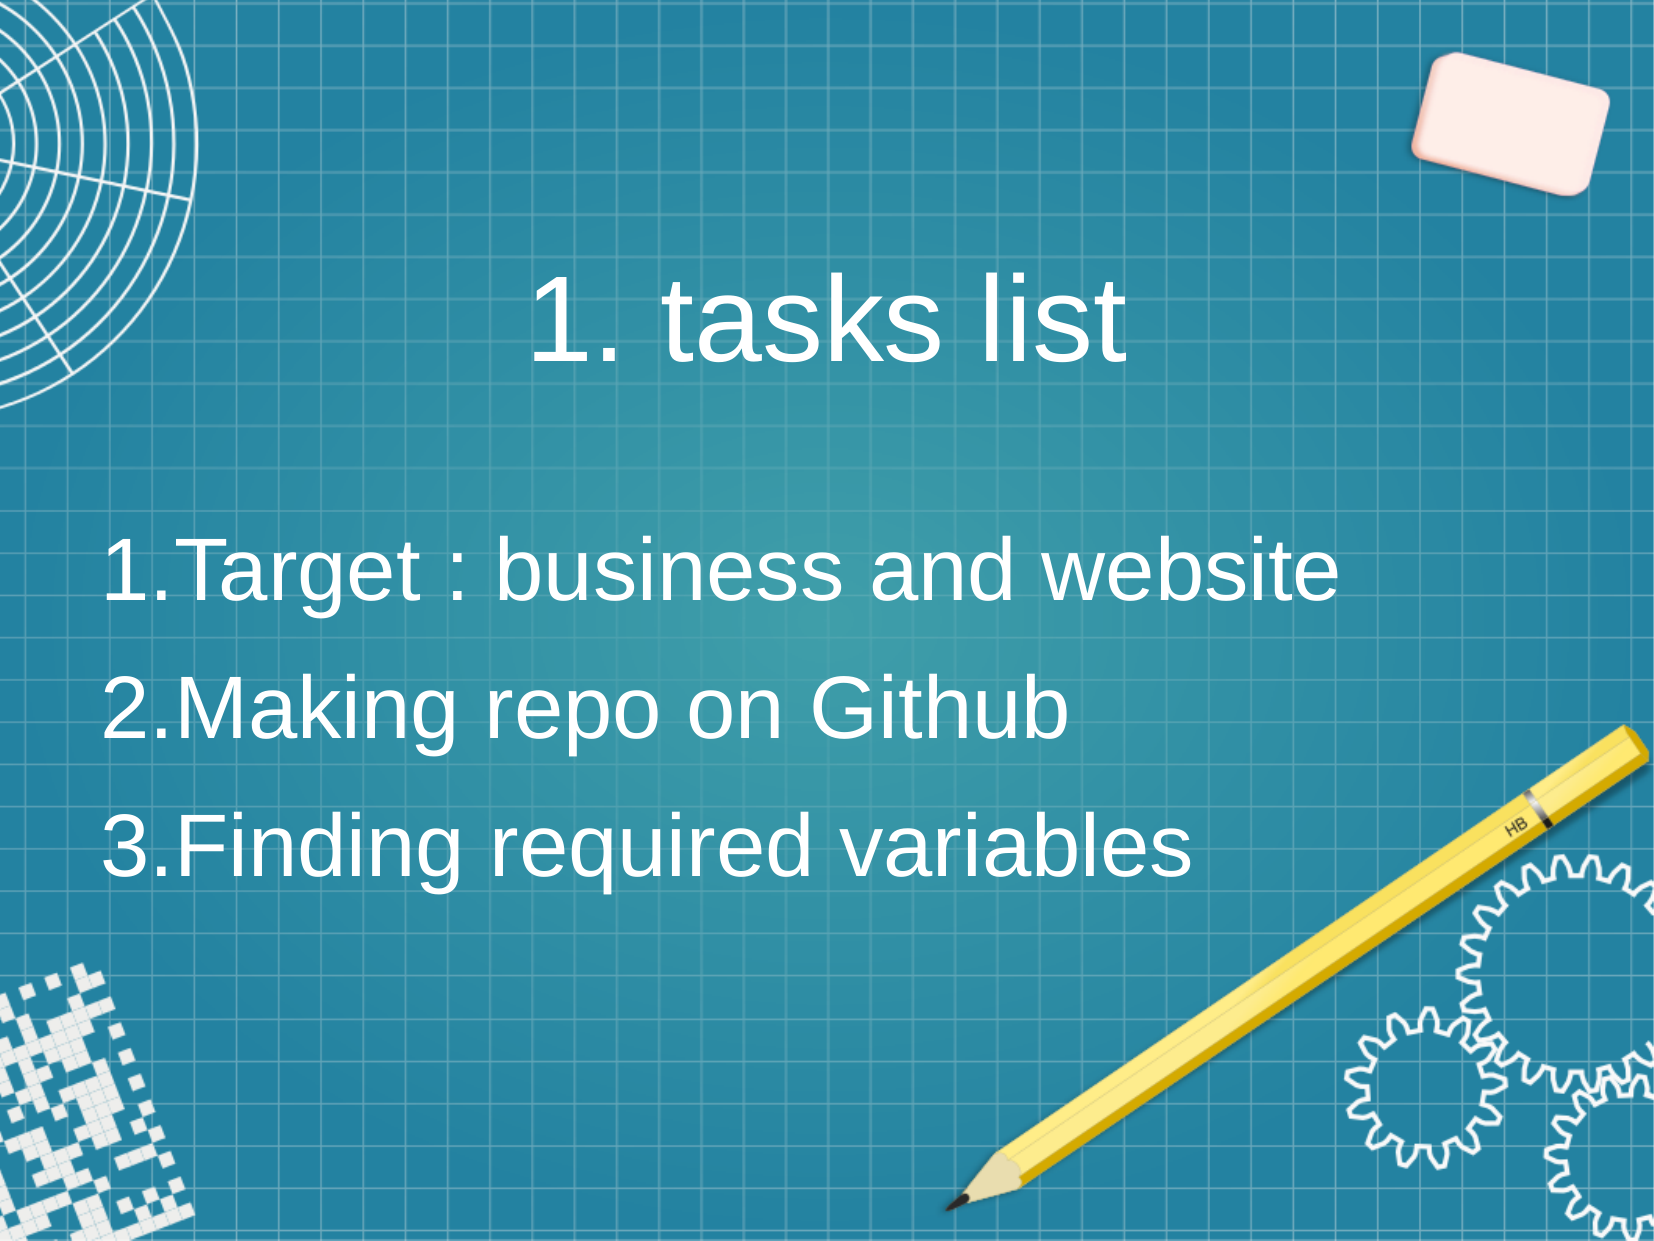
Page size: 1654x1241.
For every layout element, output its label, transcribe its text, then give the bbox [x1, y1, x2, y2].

list Target : business and website Making repo on Github Finding required variables [82, 519, 1571, 1123]
title 1. tasks list [82, 177, 1571, 461]
picture [0, 0, 1654, 1241]
